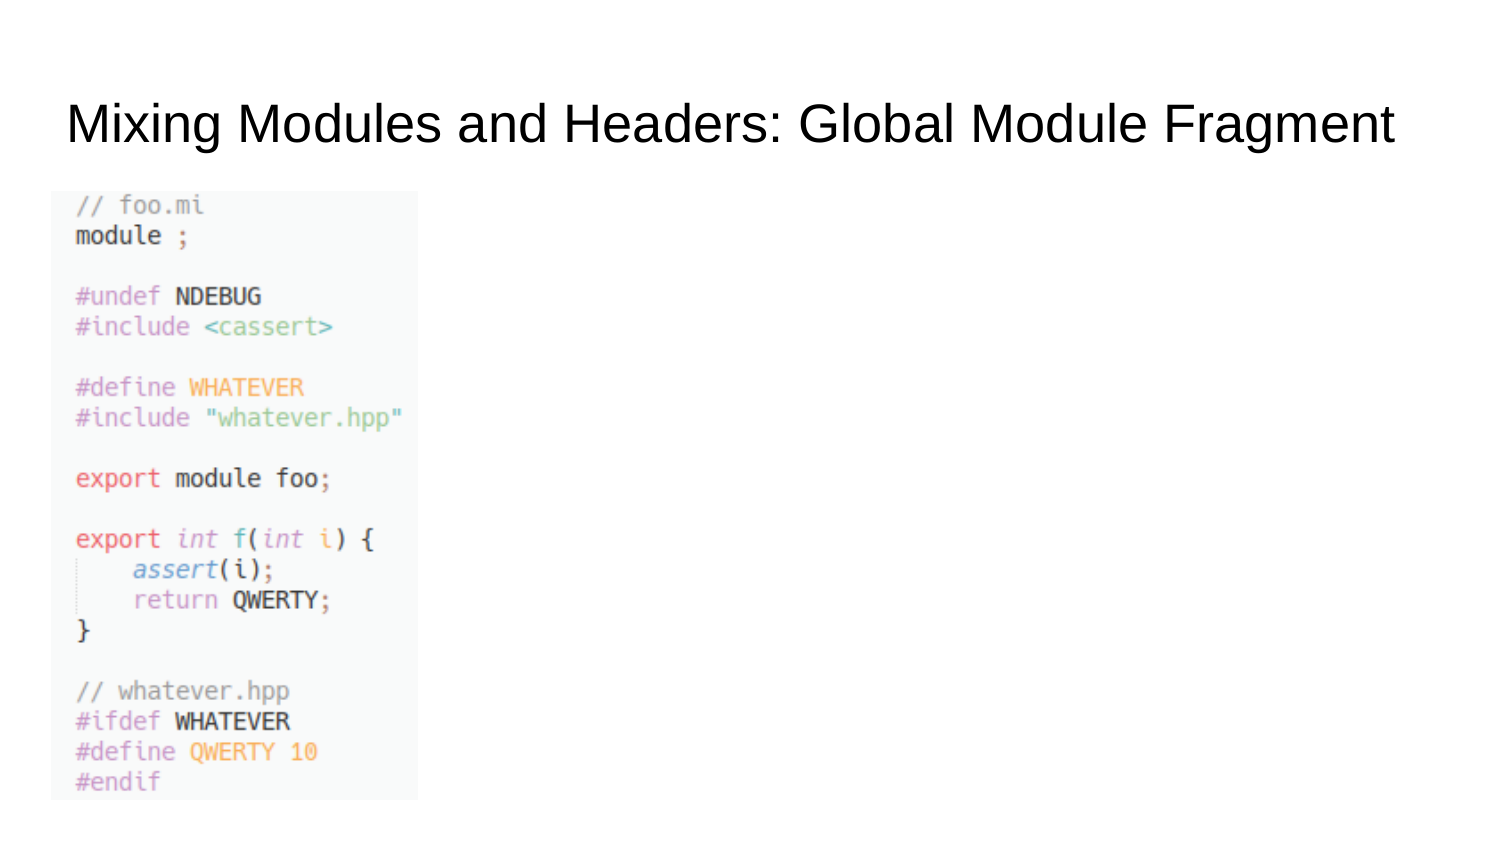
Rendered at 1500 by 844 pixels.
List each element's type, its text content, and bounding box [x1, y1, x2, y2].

picture [51, 191, 418, 800]
title Mixing Modules and Headers: Global Module Fragment [51, 72, 1449, 167]
